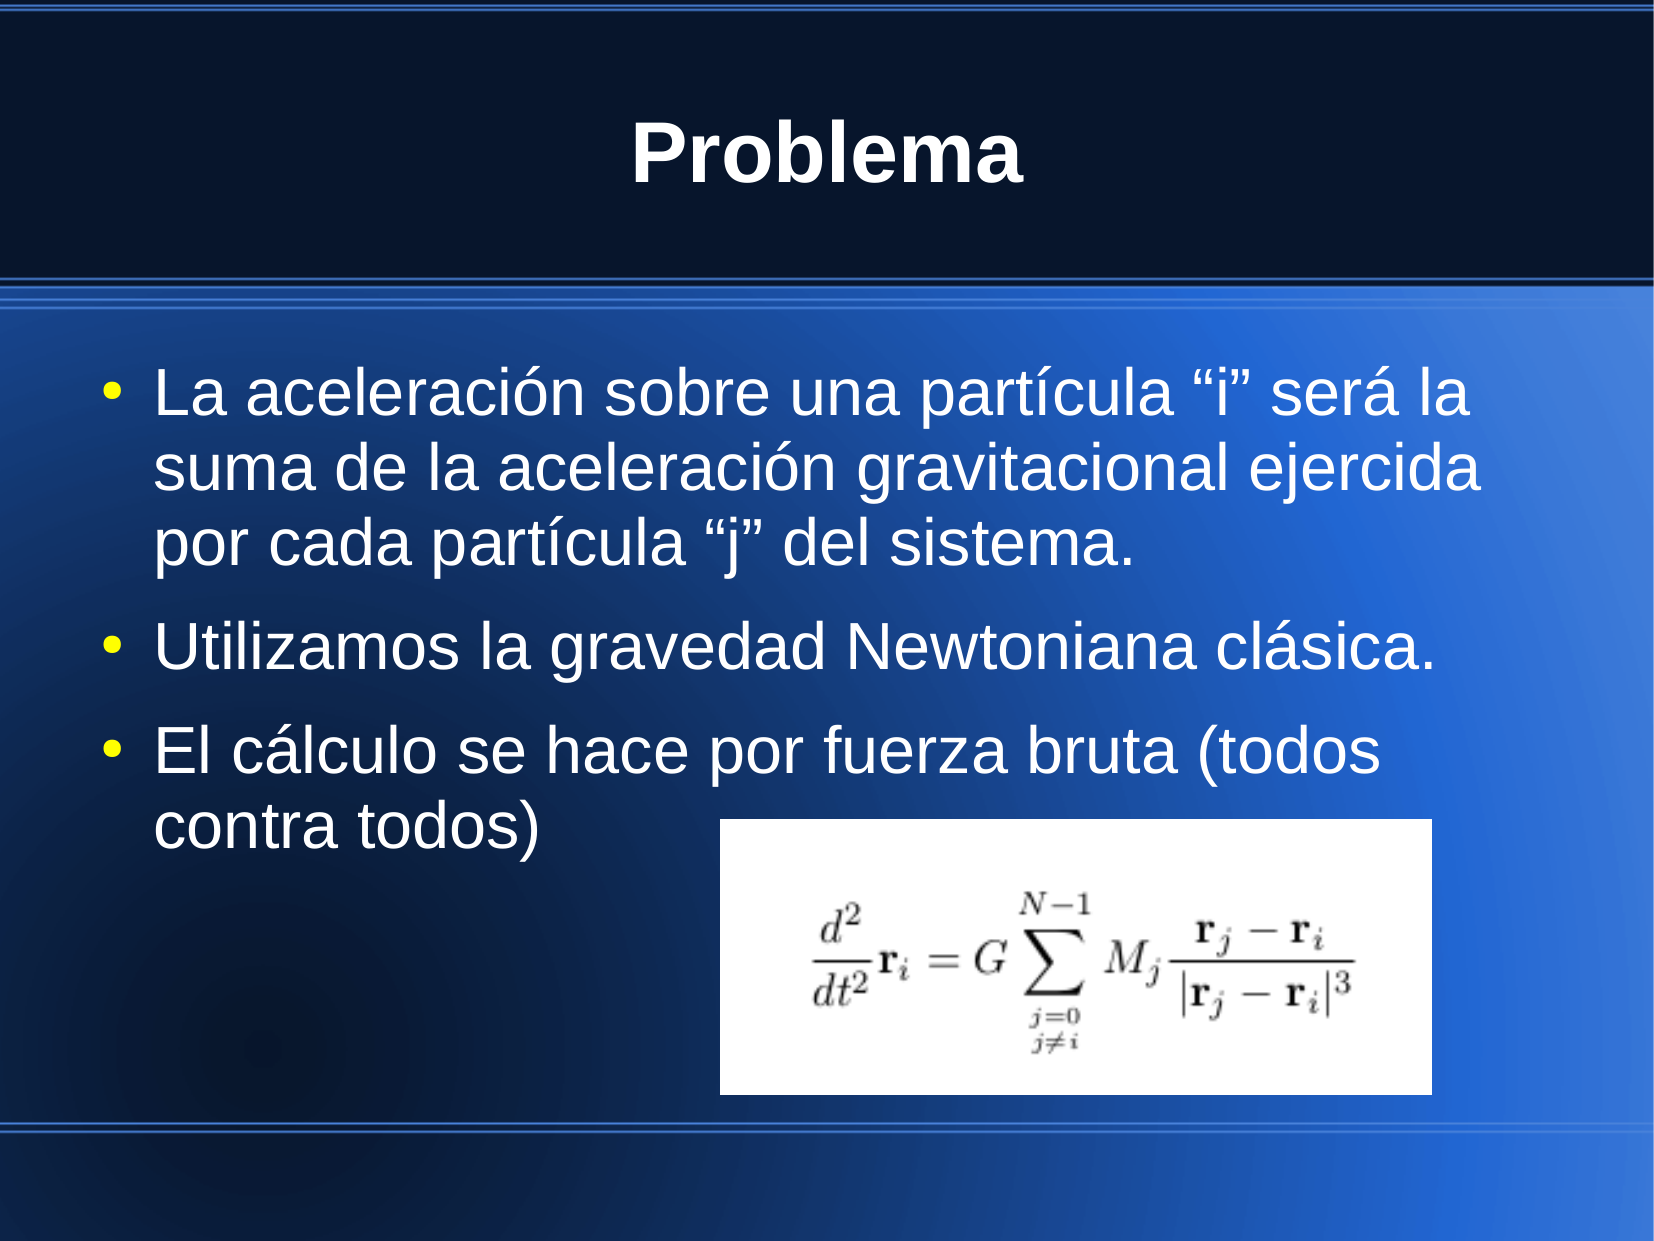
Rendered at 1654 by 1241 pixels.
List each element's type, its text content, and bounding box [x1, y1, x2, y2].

title Problema [82, 49, 1571, 257]
list La aceleración sobre una partícula “i” será la suma de la aceleración gravitacional ejercida por cada partícula “j” del sistema. Utilizamos la gravedad Newtoniana clásica. El cálculo se hace por fuerza bruta (todos contra todos) [82, 355, 1571, 1075]
picture [0, 0, 1654, 1241]
